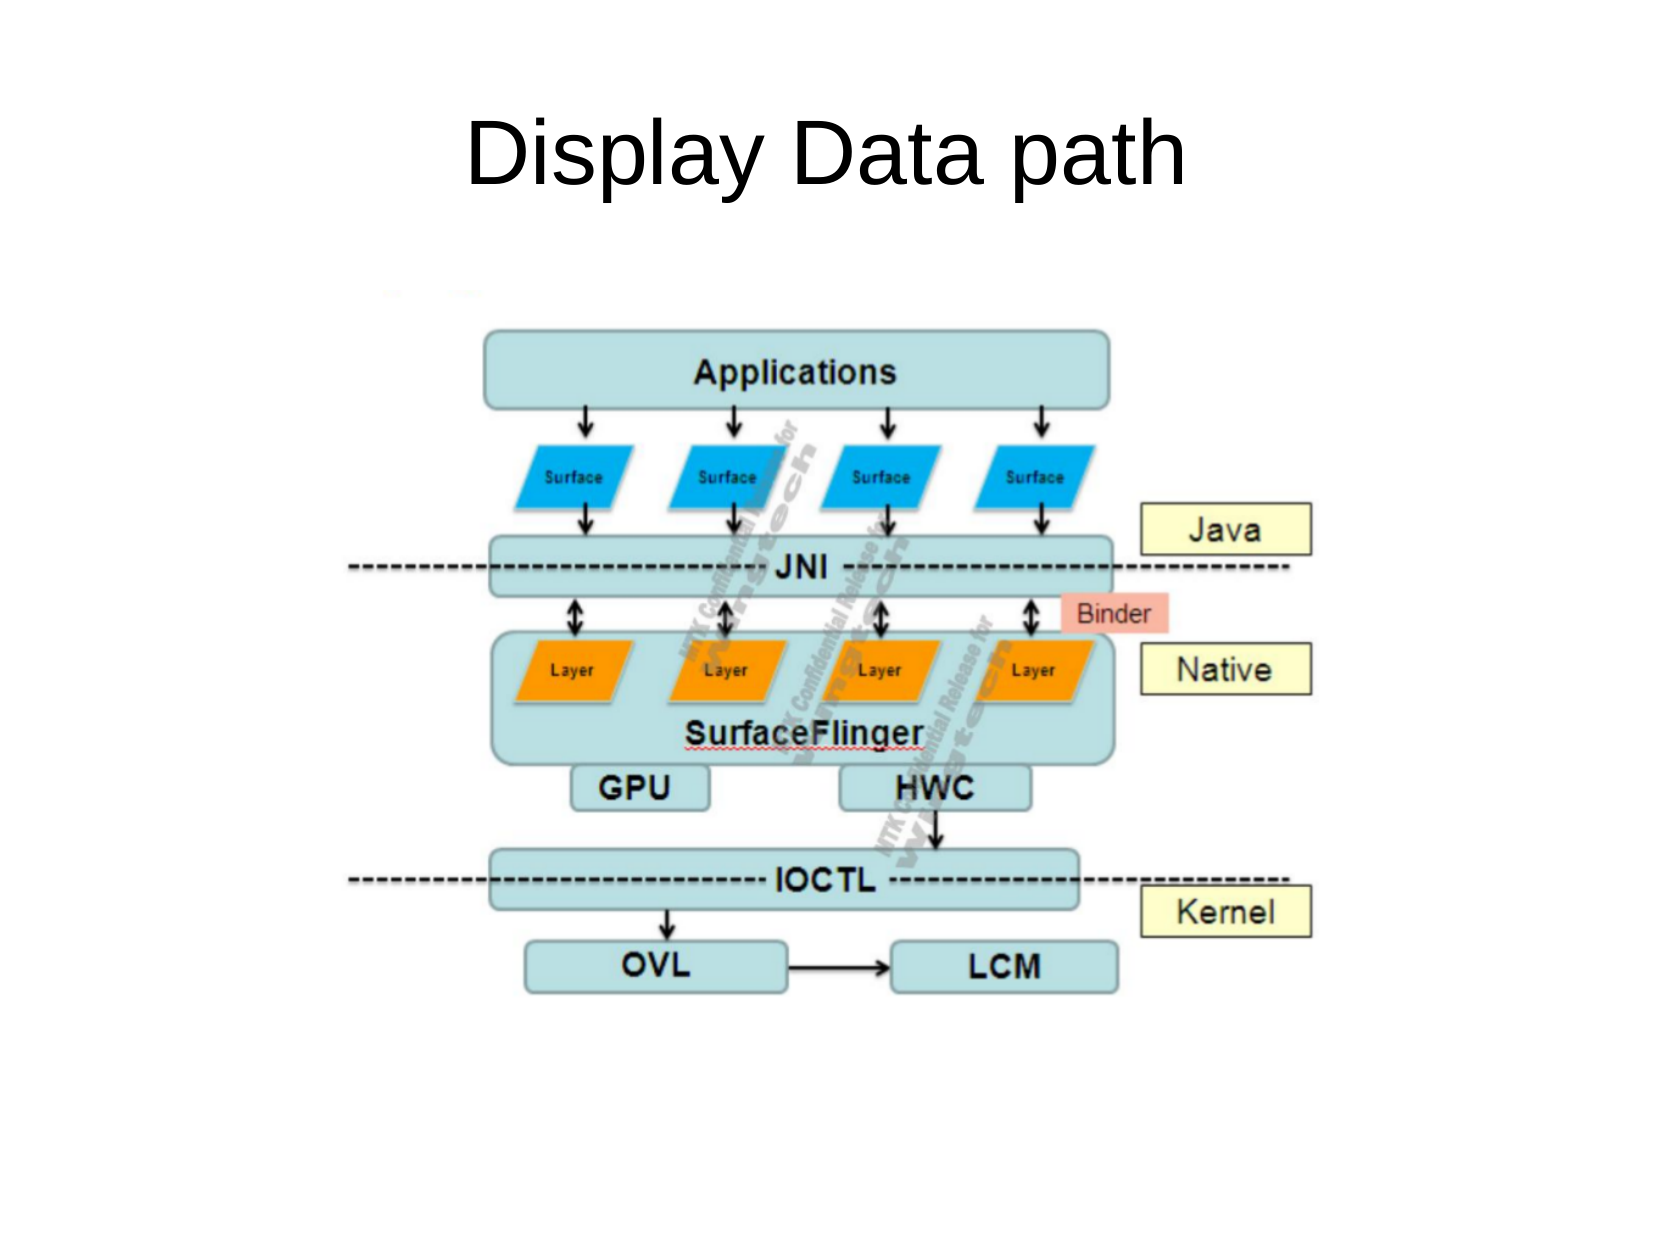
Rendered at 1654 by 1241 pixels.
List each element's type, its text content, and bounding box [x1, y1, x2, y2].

picture [286, 290, 1368, 1010]
title Display Data path [82, 49, 1571, 257]
